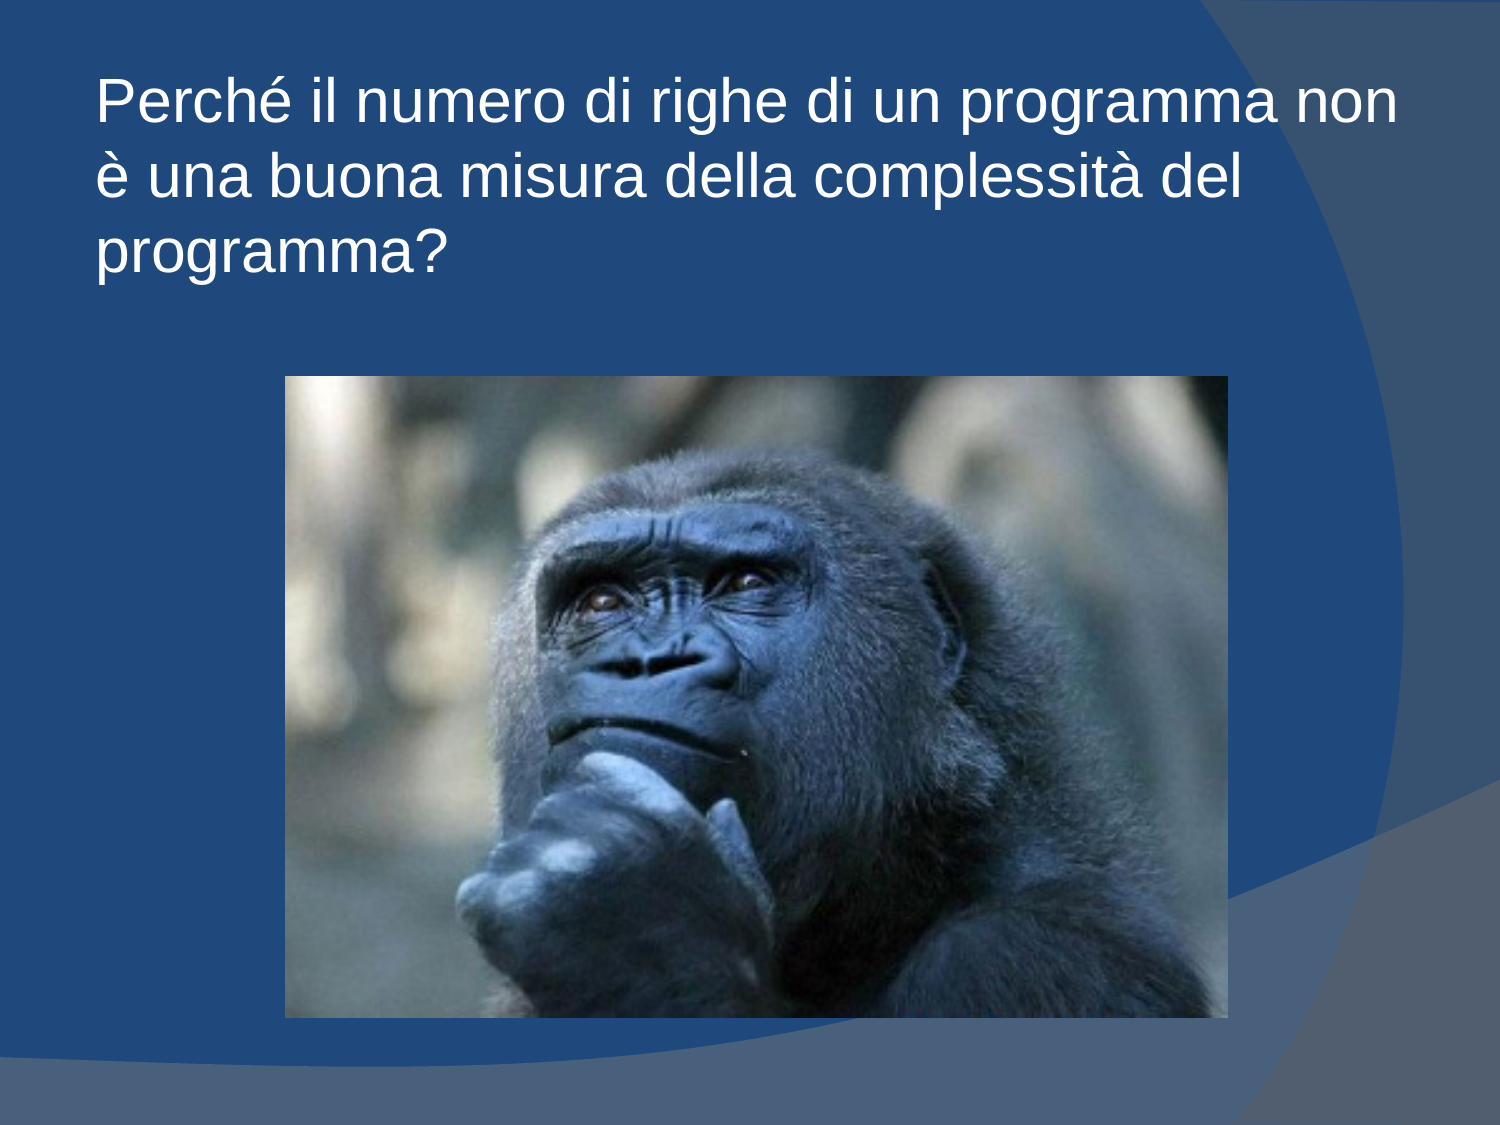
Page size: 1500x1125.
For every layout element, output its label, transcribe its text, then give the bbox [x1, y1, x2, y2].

picture [285, 376, 1228, 1018]
list Perché il numero di righe di un programma non è una buona misura della complessità del programma? [75, 52, 1421, 1066]
